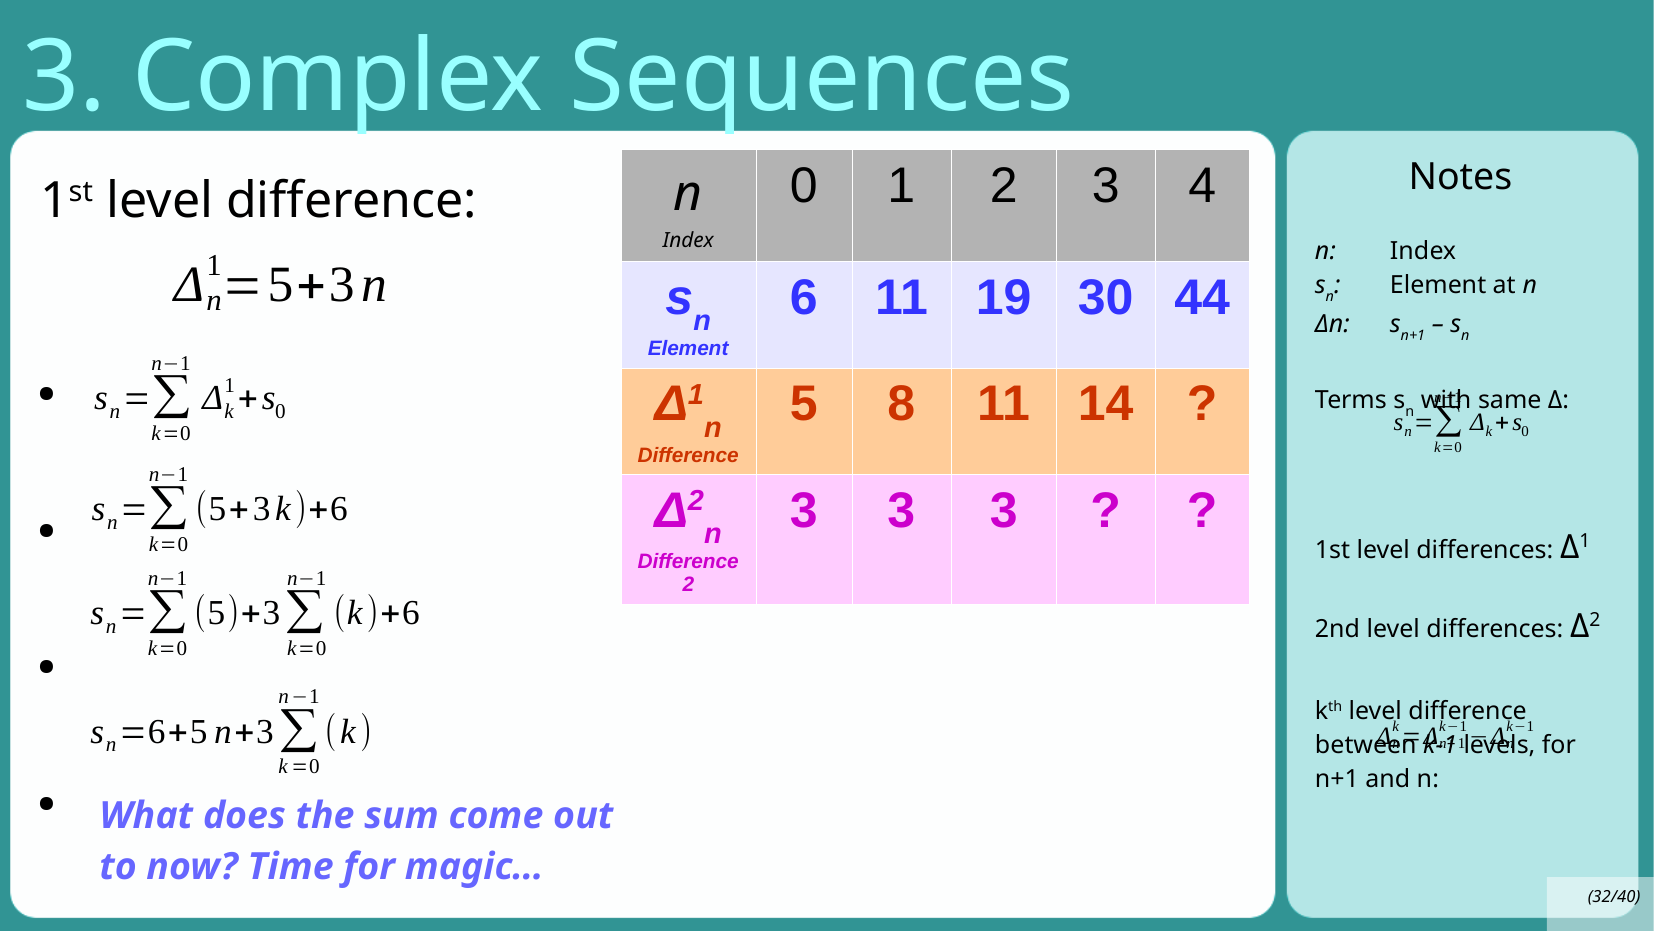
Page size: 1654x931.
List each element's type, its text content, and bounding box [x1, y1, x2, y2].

table_cell 19 [952, 262, 1056, 368]
table_header 0 [757, 150, 852, 261]
text_box 1st level difference: [40, 163, 604, 237]
table_cell 3 [952, 475, 1056, 604]
table_header 2 [952, 150, 1056, 261]
table_header n Index [622, 150, 756, 261]
table_cell ? [1156, 475, 1249, 604]
chart [157, 246, 401, 318]
table_cell 11 [952, 369, 1056, 474]
table_cell 11 [853, 262, 951, 368]
table_cell 8 [853, 369, 951, 474]
table_cell sn Element [622, 262, 756, 368]
table_cell 3 [853, 475, 951, 604]
table_header 3 [1057, 150, 1155, 261]
text_box n: Index sn: Element at n Δn: sn+1 – sn Terms sn with same Δ: 1st level differences: Δ1 2nd level differences: Δ2 kth level difference between k-1 levels, for n+1 and n: [1300, 225, 1622, 710]
table_cell ? [1156, 369, 1249, 474]
picture [0, 0, 1654, 931]
table_cell ? [1057, 475, 1155, 604]
chart [85, 350, 296, 445]
chart [82, 461, 358, 556]
table_cell 5 [757, 369, 852, 474]
chart [1368, 717, 1541, 753]
table_cell 14 [1057, 369, 1155, 474]
chart [1387, 388, 1536, 456]
table_cell Δ1n Difference [622, 369, 756, 474]
table_cell 6 [757, 262, 852, 368]
table_cell Δ2n Difference2 [622, 475, 756, 604]
table_cell 44 [1156, 262, 1249, 368]
table_cell 3 [757, 475, 852, 604]
text_box What does the sum come out to now? Time for magic… [81, 778, 661, 926]
table_cell 30 [1057, 262, 1155, 368]
title 3. Complex Sequences [22, 13, 1511, 130]
chart [81, 565, 431, 660]
text_box [37, 361, 234, 891]
text_box Notes [1290, 141, 1631, 661]
chart [81, 683, 381, 779]
table_header 4 [1156, 150, 1249, 261]
text_box (<number>/40) [1546, 877, 1654, 931]
table_header 1 [853, 150, 951, 261]
